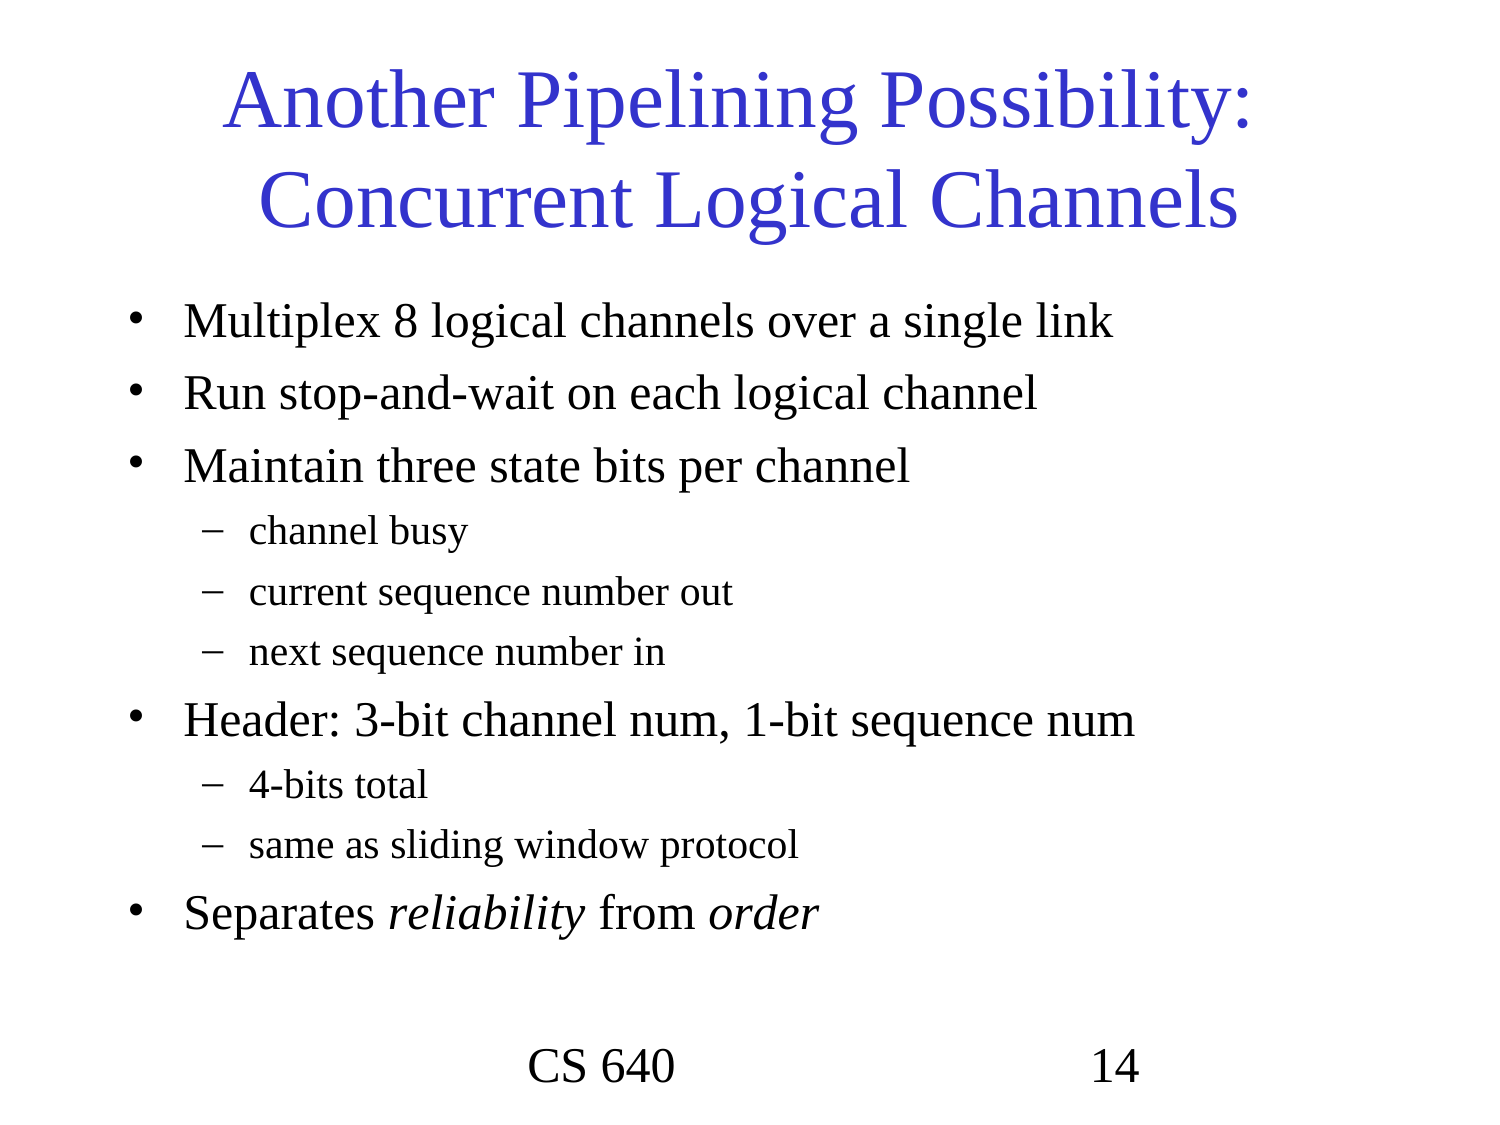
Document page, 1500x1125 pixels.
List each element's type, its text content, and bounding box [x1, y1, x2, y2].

list Multiplex 8 logical channels over a single link Run stop-and-wait on each logical channel Maintain three state bits per channel channel busy current sequence number out next sequence number in Header: 3-bit channel num, 1-bit sequence num 4-bits total same as sliding window protocol Separates reliability from order [112, 279, 1426, 955]
title Another Pipelining Possibility: Concurrent Logical Channels [112, 36, 1388, 252]
